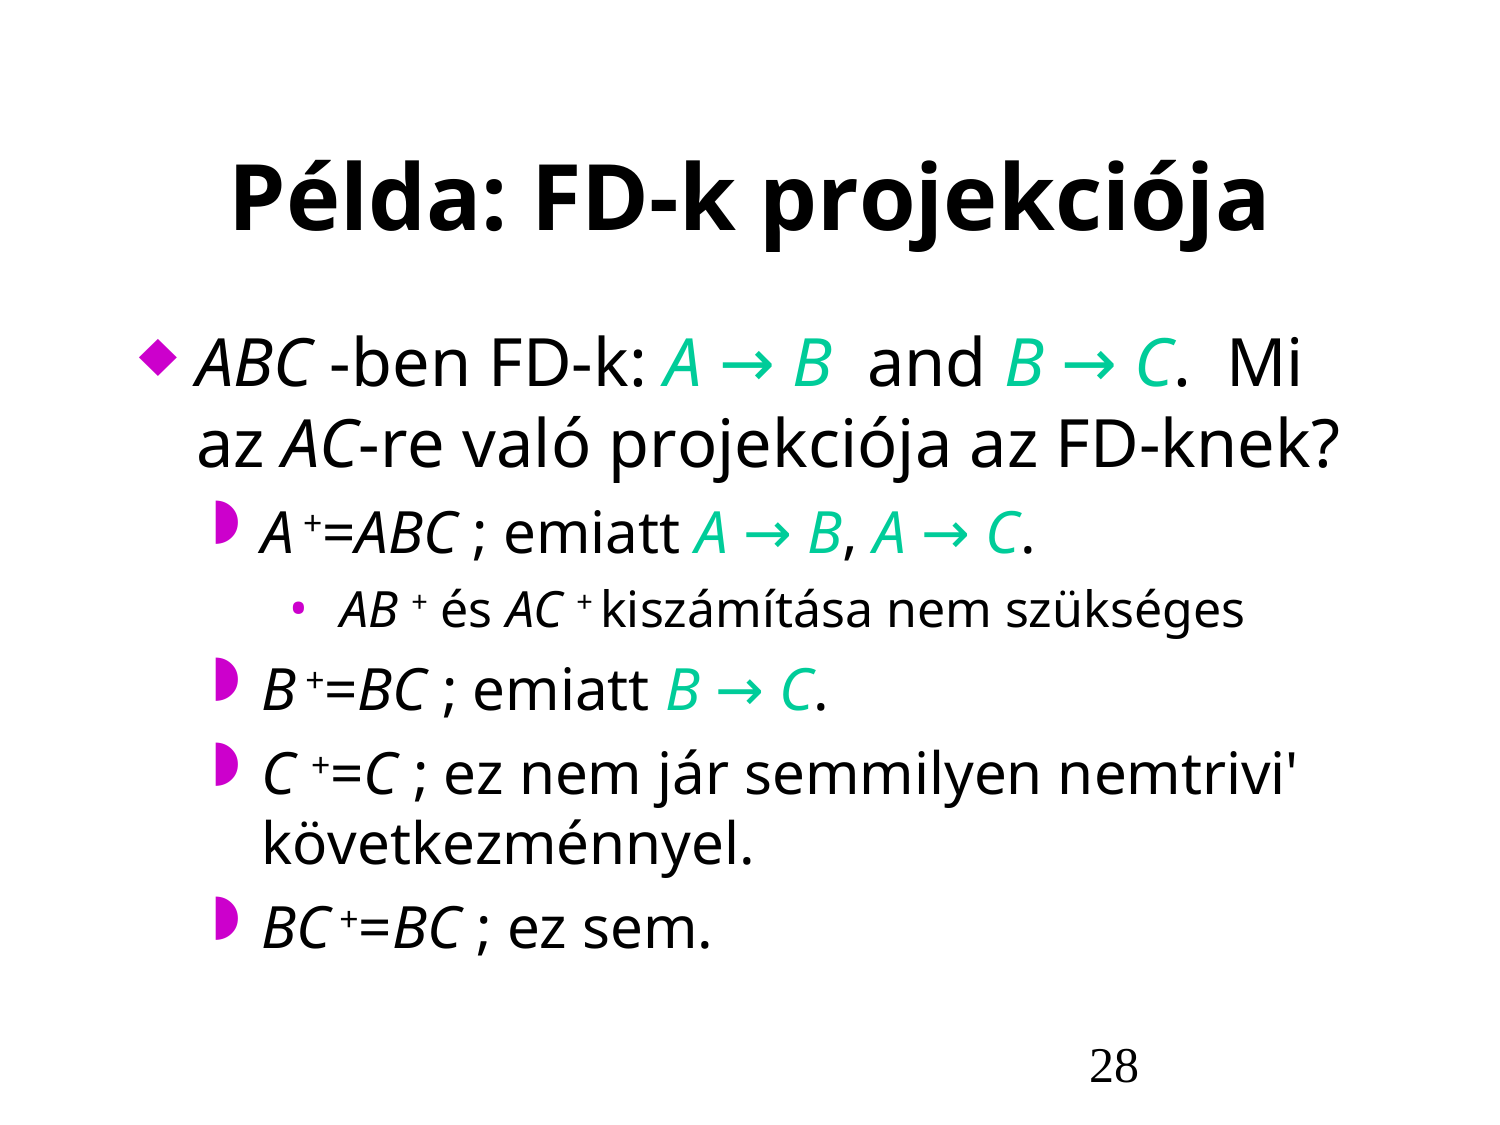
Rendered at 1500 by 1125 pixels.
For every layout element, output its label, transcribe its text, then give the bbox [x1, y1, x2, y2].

title Példa: FD-k projekciója [112, 99, 1388, 288]
list ABC -ben FD-k: A → B and B → C. Mi az AC-re való projekciója az FD-knek? A +=ABC ; emiatt A → B, A → C. AB + és AC + kiszámítása nem szükséges B +=BC ; emiatt B → C. C +=C ; ez nem jár semmilyen nemtrivi' következménnyel. BC +=BC ; ez sem. [125, 312, 1401, 1051]
